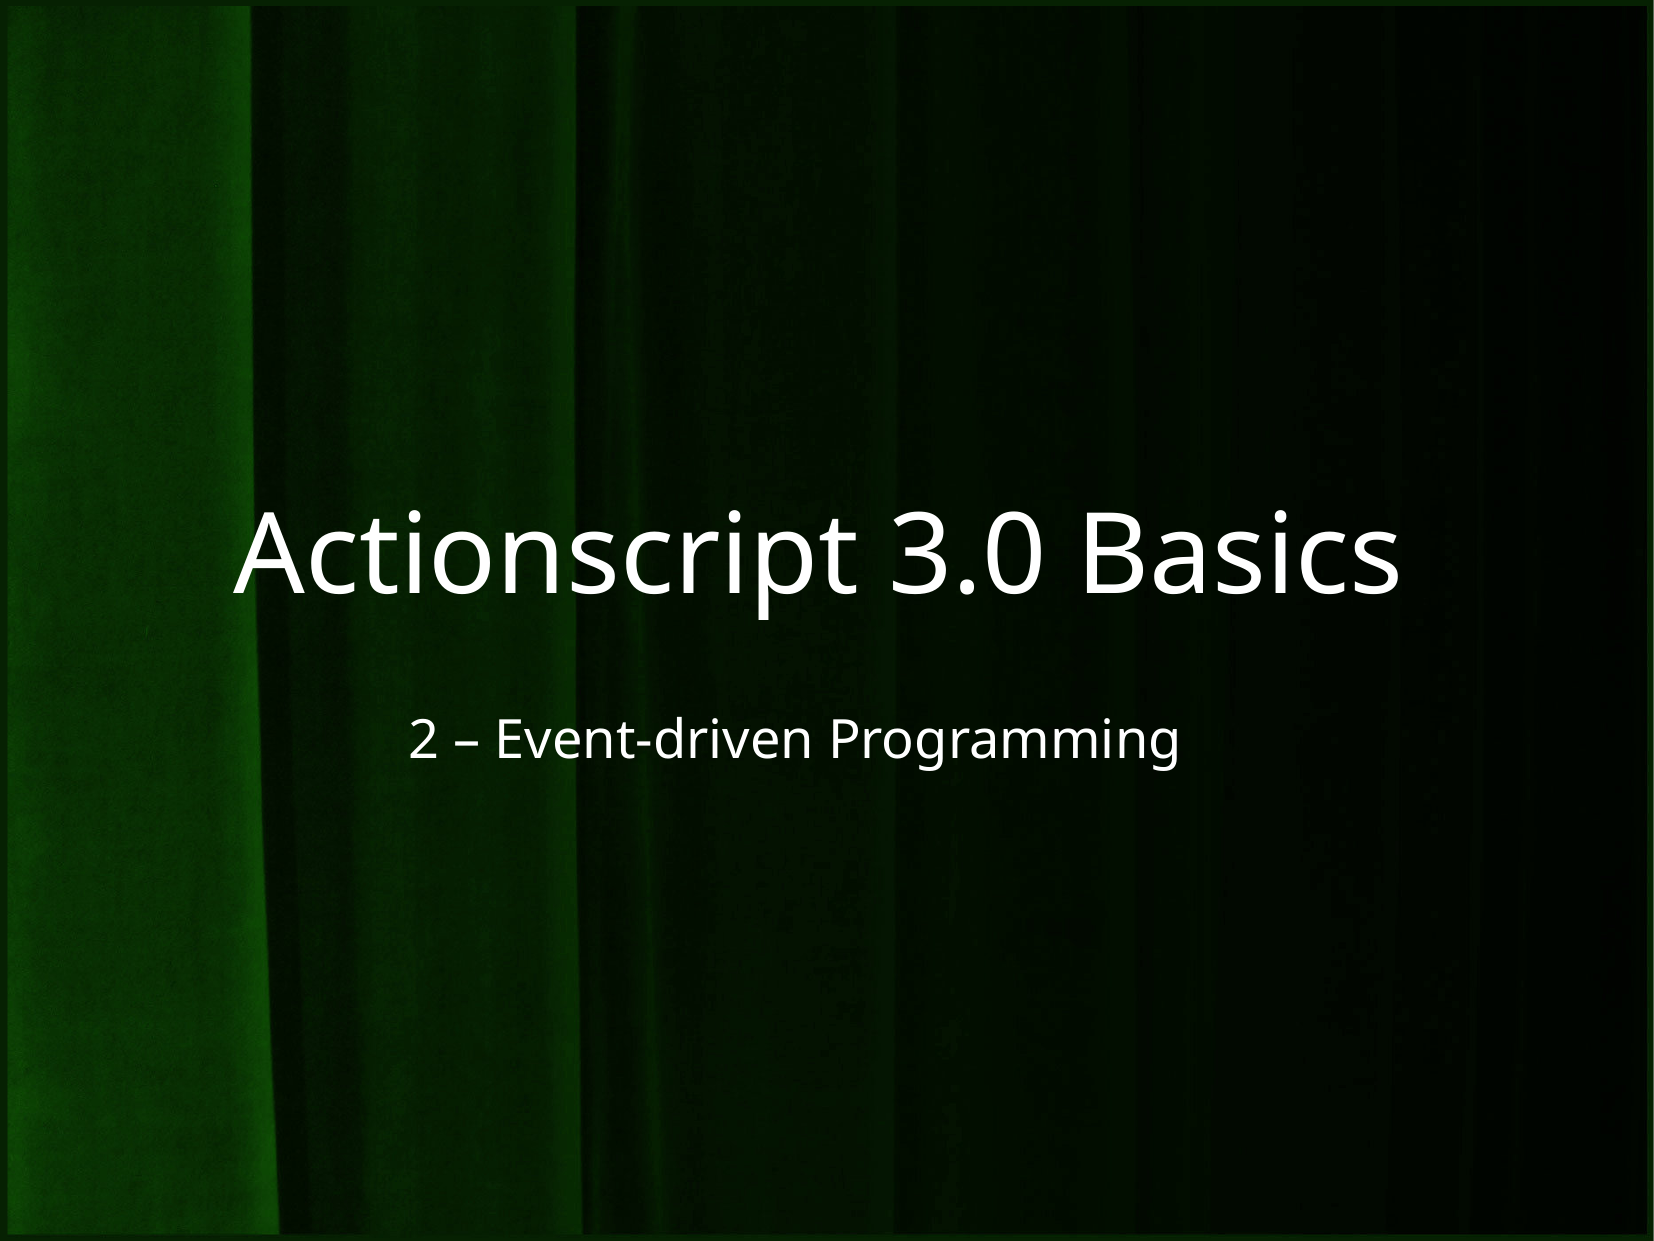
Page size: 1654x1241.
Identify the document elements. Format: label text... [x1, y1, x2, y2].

title 2 – Event-driven Programming [51, 633, 1540, 841]
picture [0, 0, 1654, 1241]
title Actionscript 3.0 Basics [75, 446, 1564, 654]
